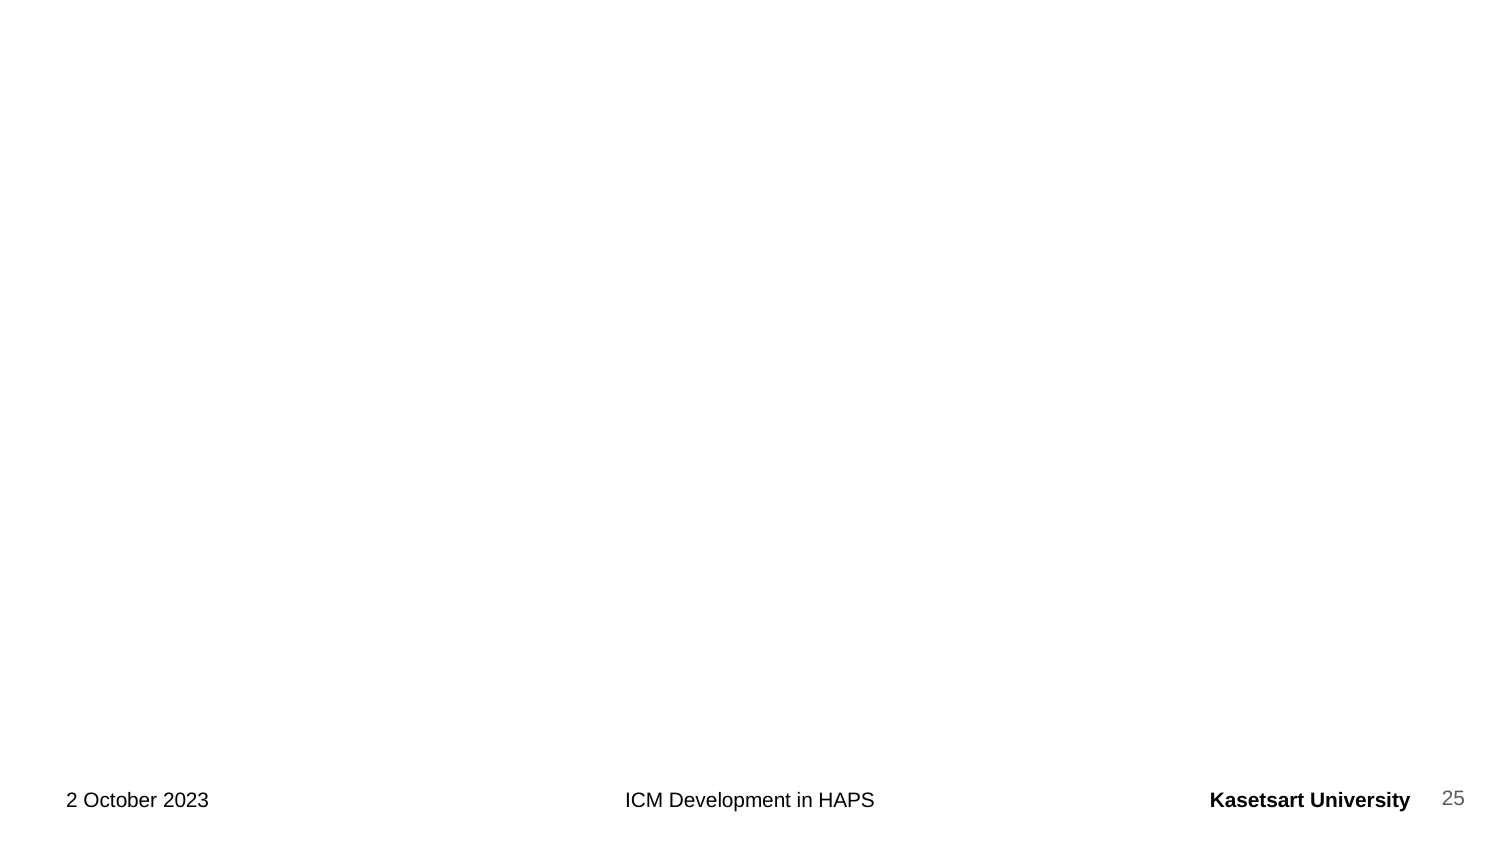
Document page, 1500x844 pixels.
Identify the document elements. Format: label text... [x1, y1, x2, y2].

slide_number <number> [1389, 764, 1480, 830]
